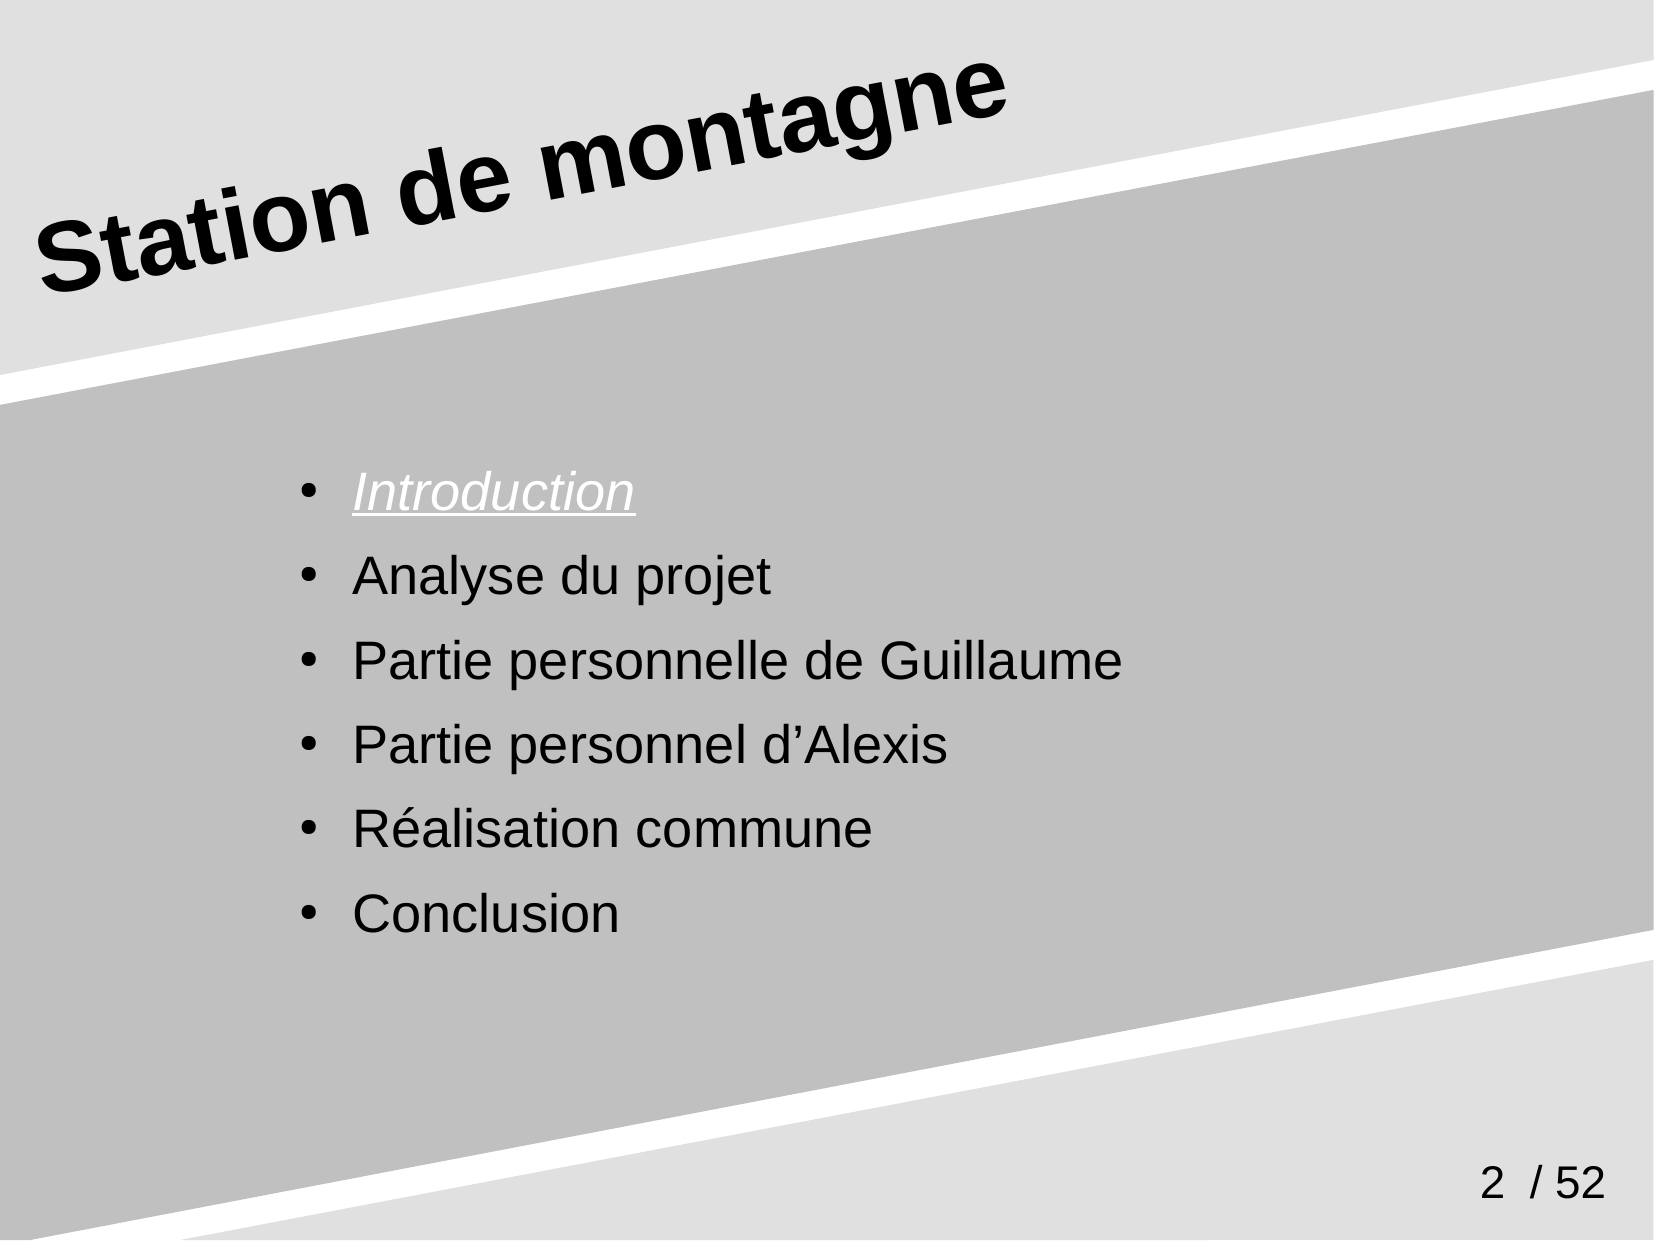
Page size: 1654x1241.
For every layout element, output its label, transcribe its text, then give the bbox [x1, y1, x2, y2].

title Station de montagne [17, 0, 1518, 365]
list Introduction Analyse du projet Partie personnelle de Guillaume Partie personnel d’Alexis Réalisation commune Conclusion [281, 461, 1580, 1106]
